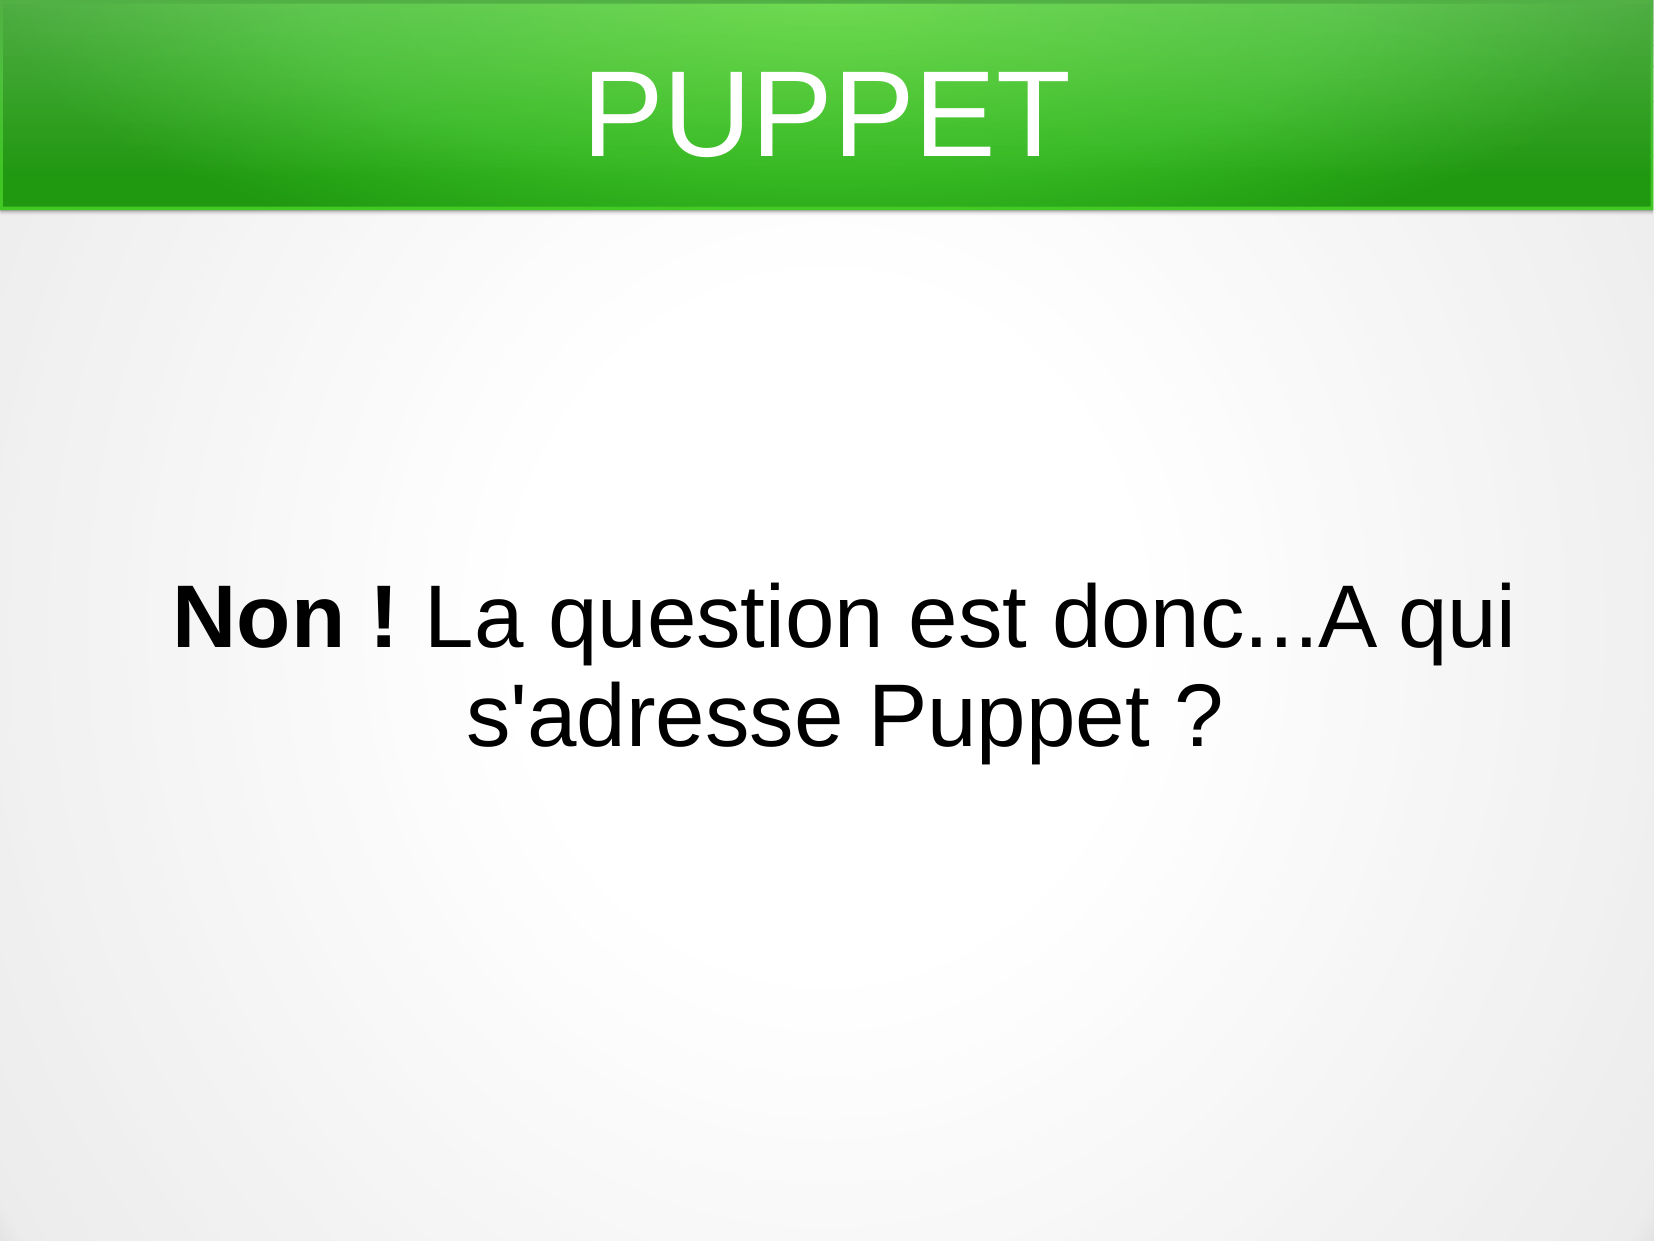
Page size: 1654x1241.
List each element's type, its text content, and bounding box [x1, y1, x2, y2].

list Non ! La question est donc...A qui s'adresse Puppet ? [82, 290, 1538, 1010]
title PUPPET [82, 45, 1571, 183]
